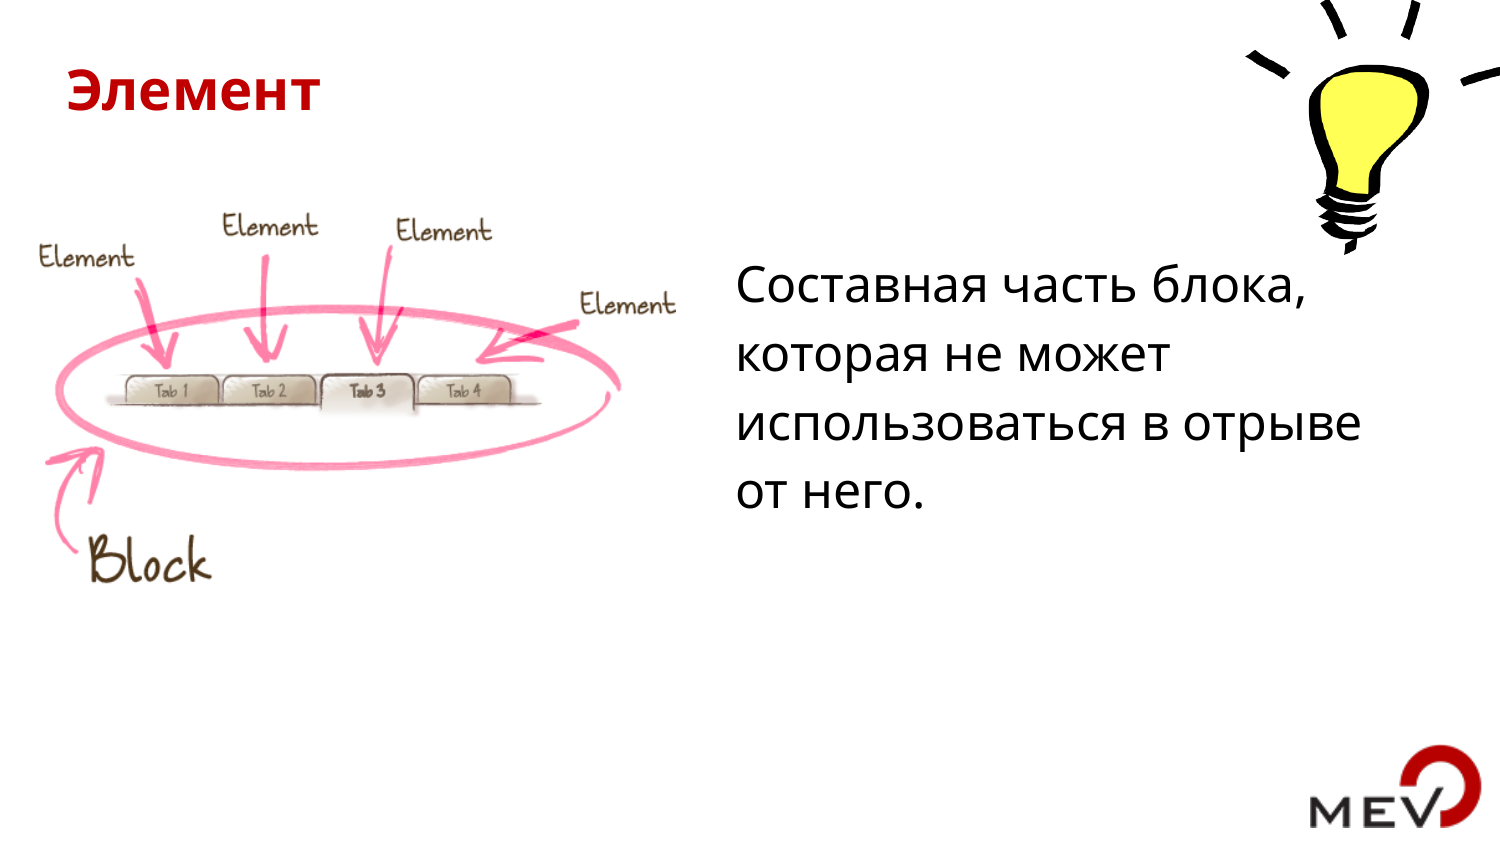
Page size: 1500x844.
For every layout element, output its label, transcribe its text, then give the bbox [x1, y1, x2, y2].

picture [1245, 0, 1500, 256]
title Составная часть блока, которая не может использоваться в отрыве от него. [720, 228, 1387, 747]
picture [1310, 744, 1483, 828]
title Элемент [51, 39, 1245, 168]
picture [39, 209, 676, 587]
